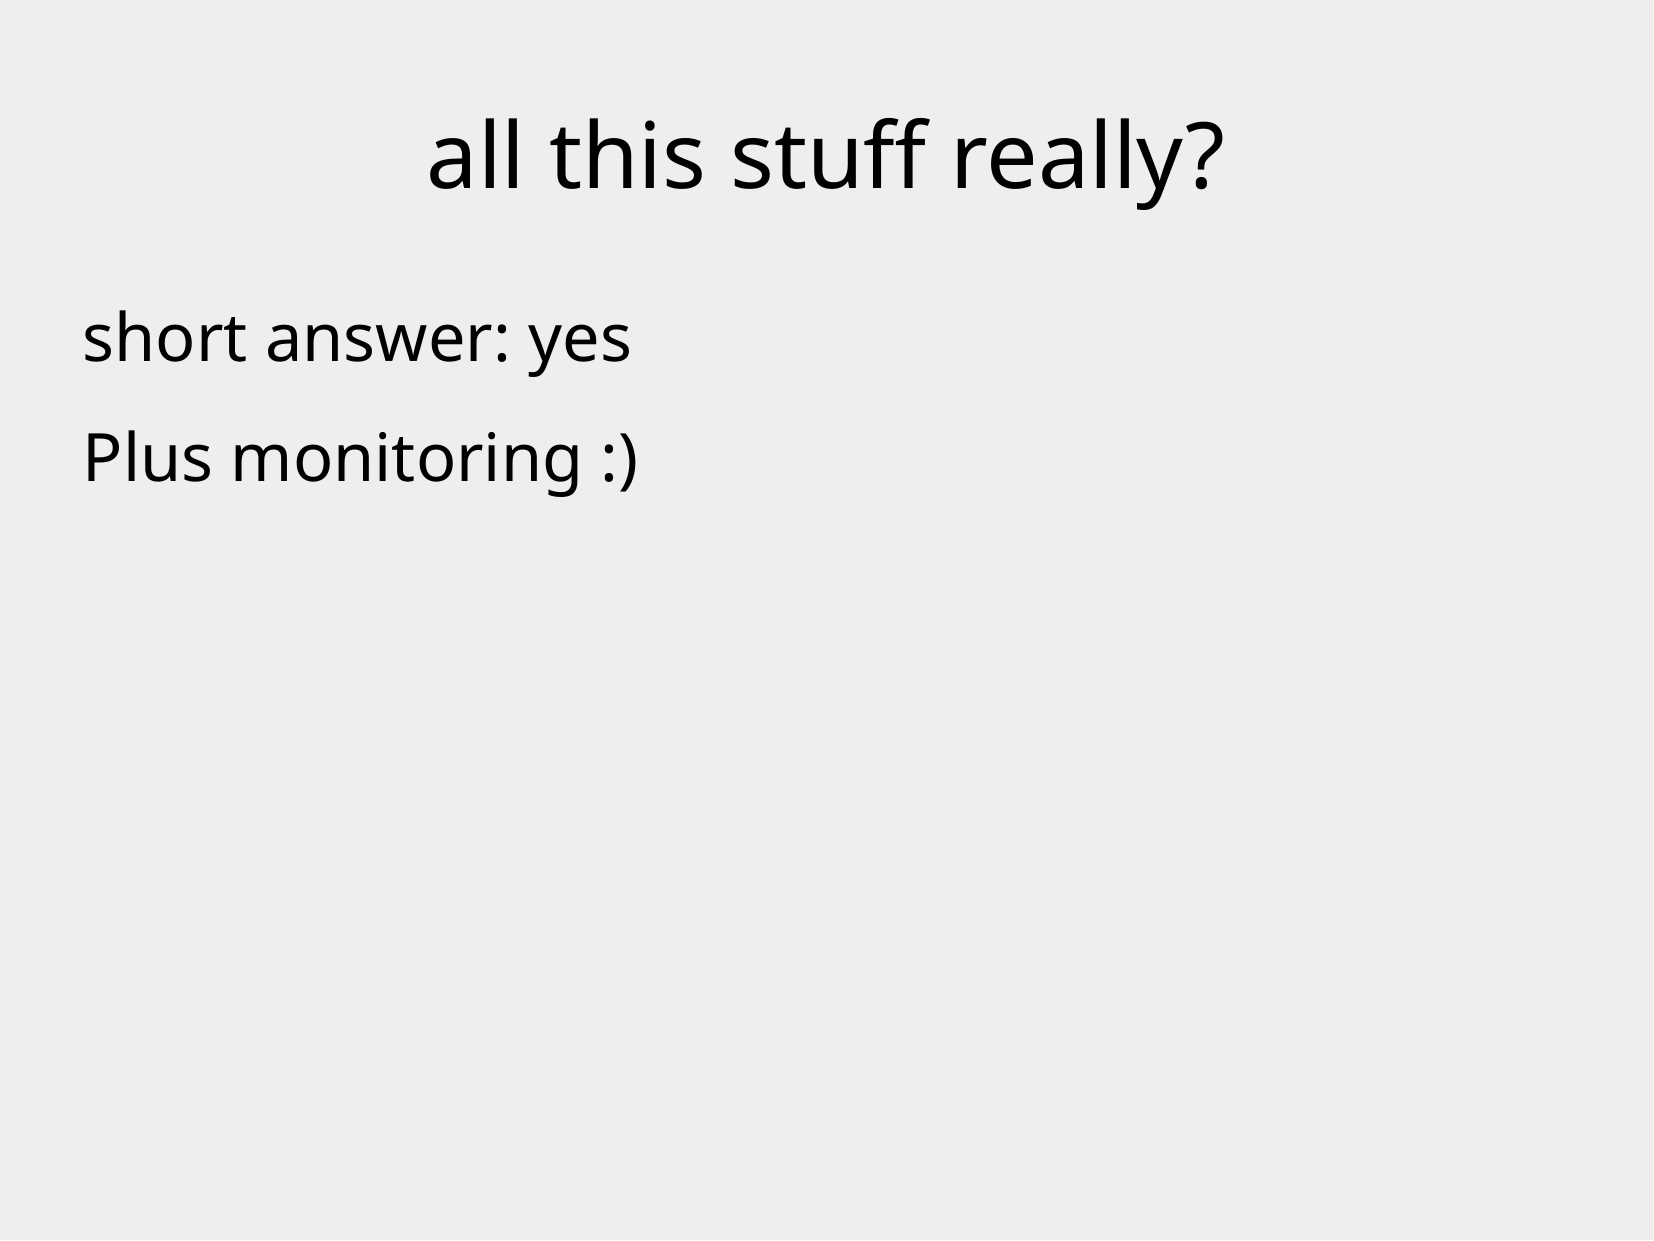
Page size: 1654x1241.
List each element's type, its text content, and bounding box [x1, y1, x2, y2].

title all this stuff really? [82, 49, 1571, 257]
list short answer: yes Plus monitoring :) [82, 290, 1571, 1010]
